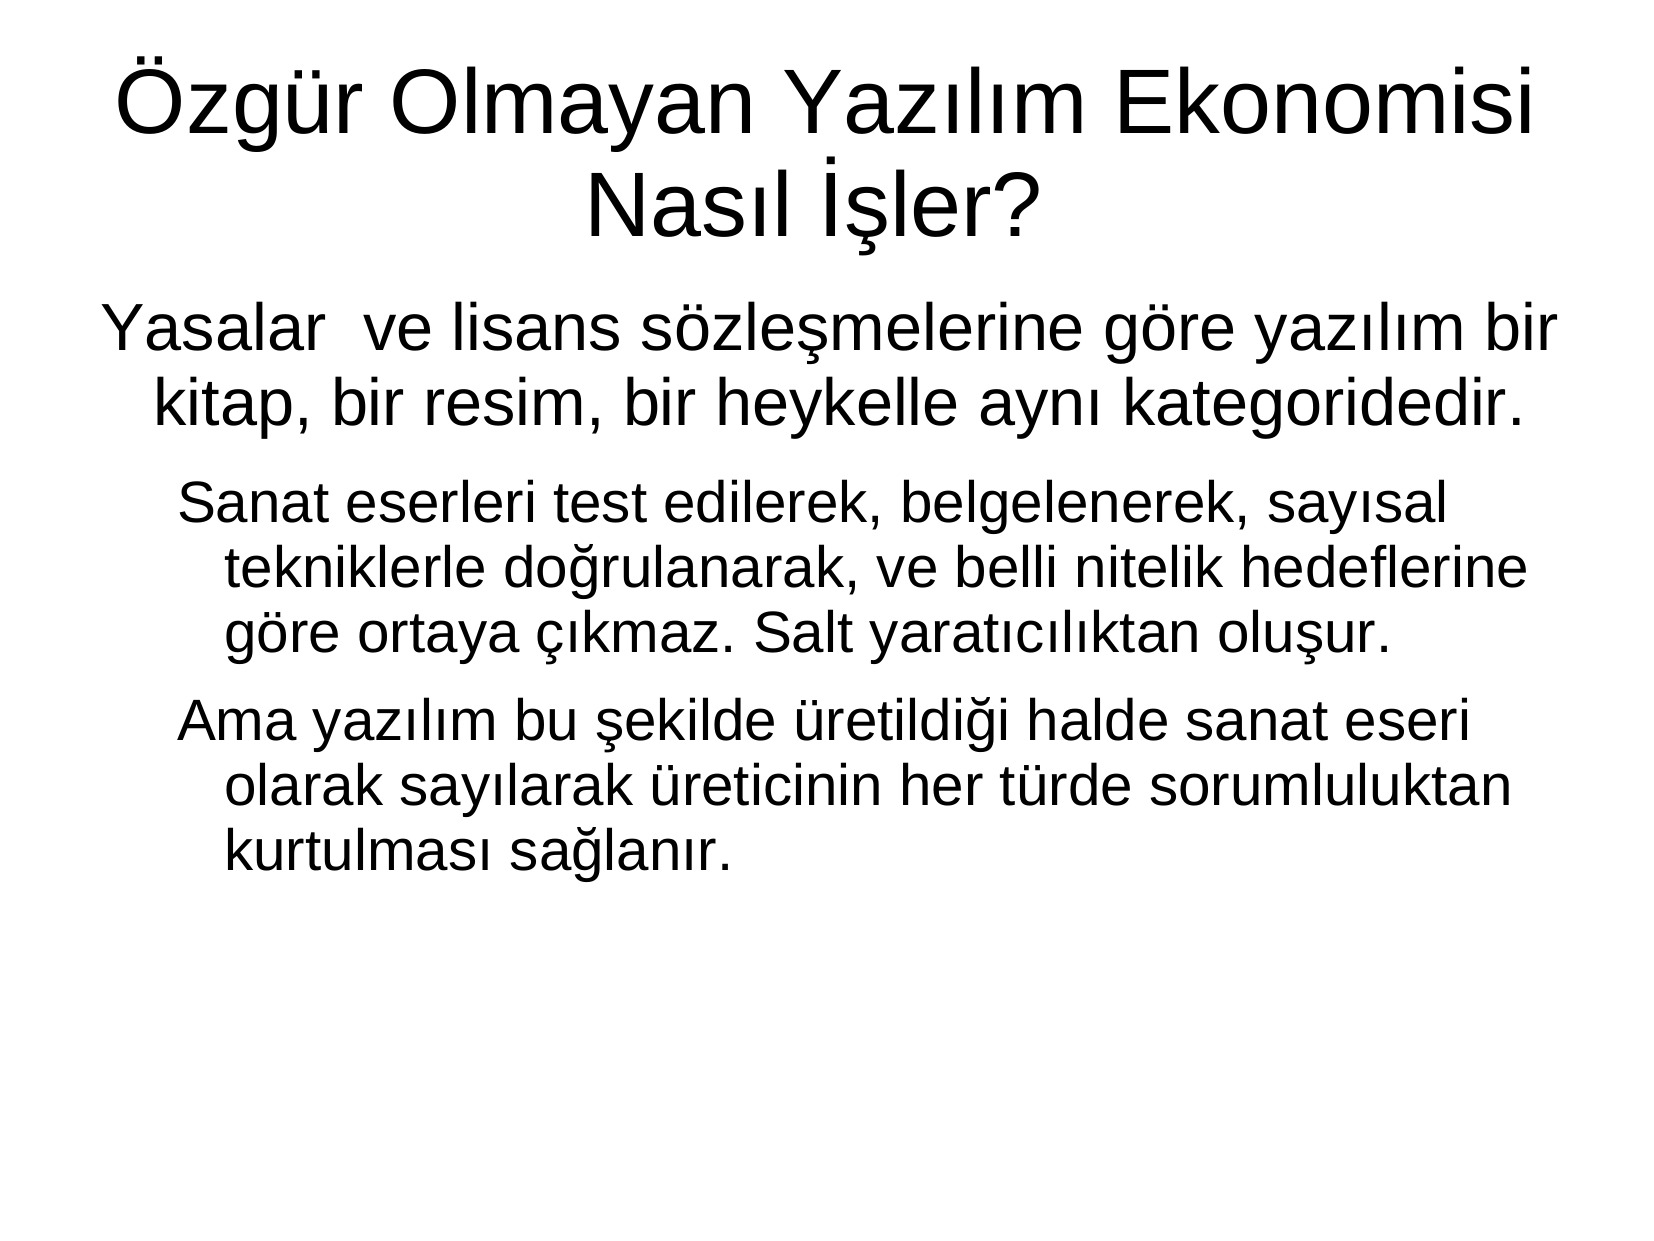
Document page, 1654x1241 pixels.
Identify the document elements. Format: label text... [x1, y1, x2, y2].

title Özgür Olmayan Yazılım Ekonomisi Nasıl İşler? [82, 39, 1571, 267]
list Yasalar ve lisans sözleşmelerine göre yazılım bir kitap, bir resim, bir heykelle aynı kategoridedir. Sanat eserleri test edilerek, belgelenerek, sayısal tekniklerle doğrulanarak, ve belli nitelik hedeflerine göre ortaya çıkmaz. Salt yaratıcılıktan oluşur. Ama yazılım bu şekilde üretildiği halde sanat eseri olarak sayılarak üreticinin her türde sorumluluktan kurtulması sağlanır. [82, 290, 1571, 1109]
